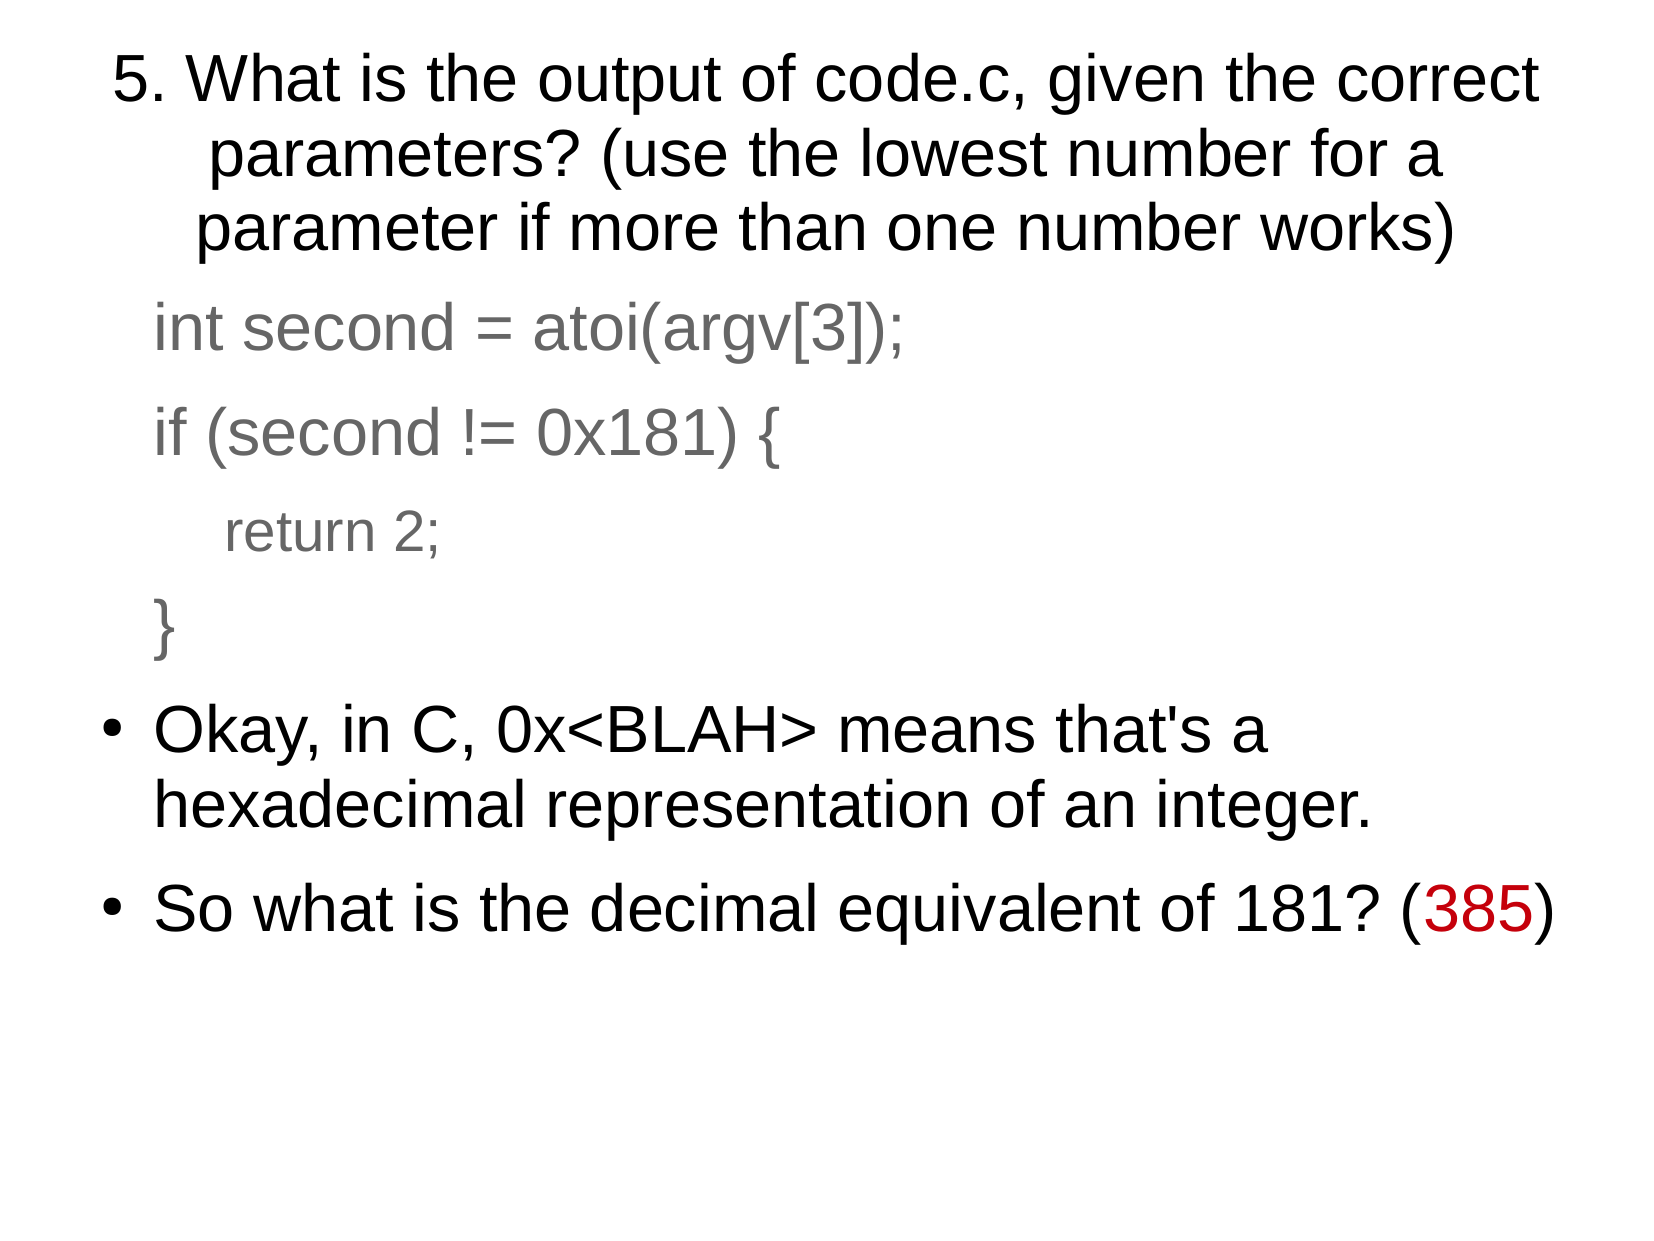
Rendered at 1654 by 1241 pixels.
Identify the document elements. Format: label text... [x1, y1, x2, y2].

title 5. What is the output of code.c, given the correct parameters? (use the lowest number for a parameter if more than one number works) [82, 40, 1571, 266]
list int second = atoi(argv[3]); if (second != 0x181) { return 2; } Okay, in C, 0x<BLAH> means that's a hexadecimal representation of an integer. So what is the decimal equivalent of 181? (385) [82, 290, 1571, 1201]
